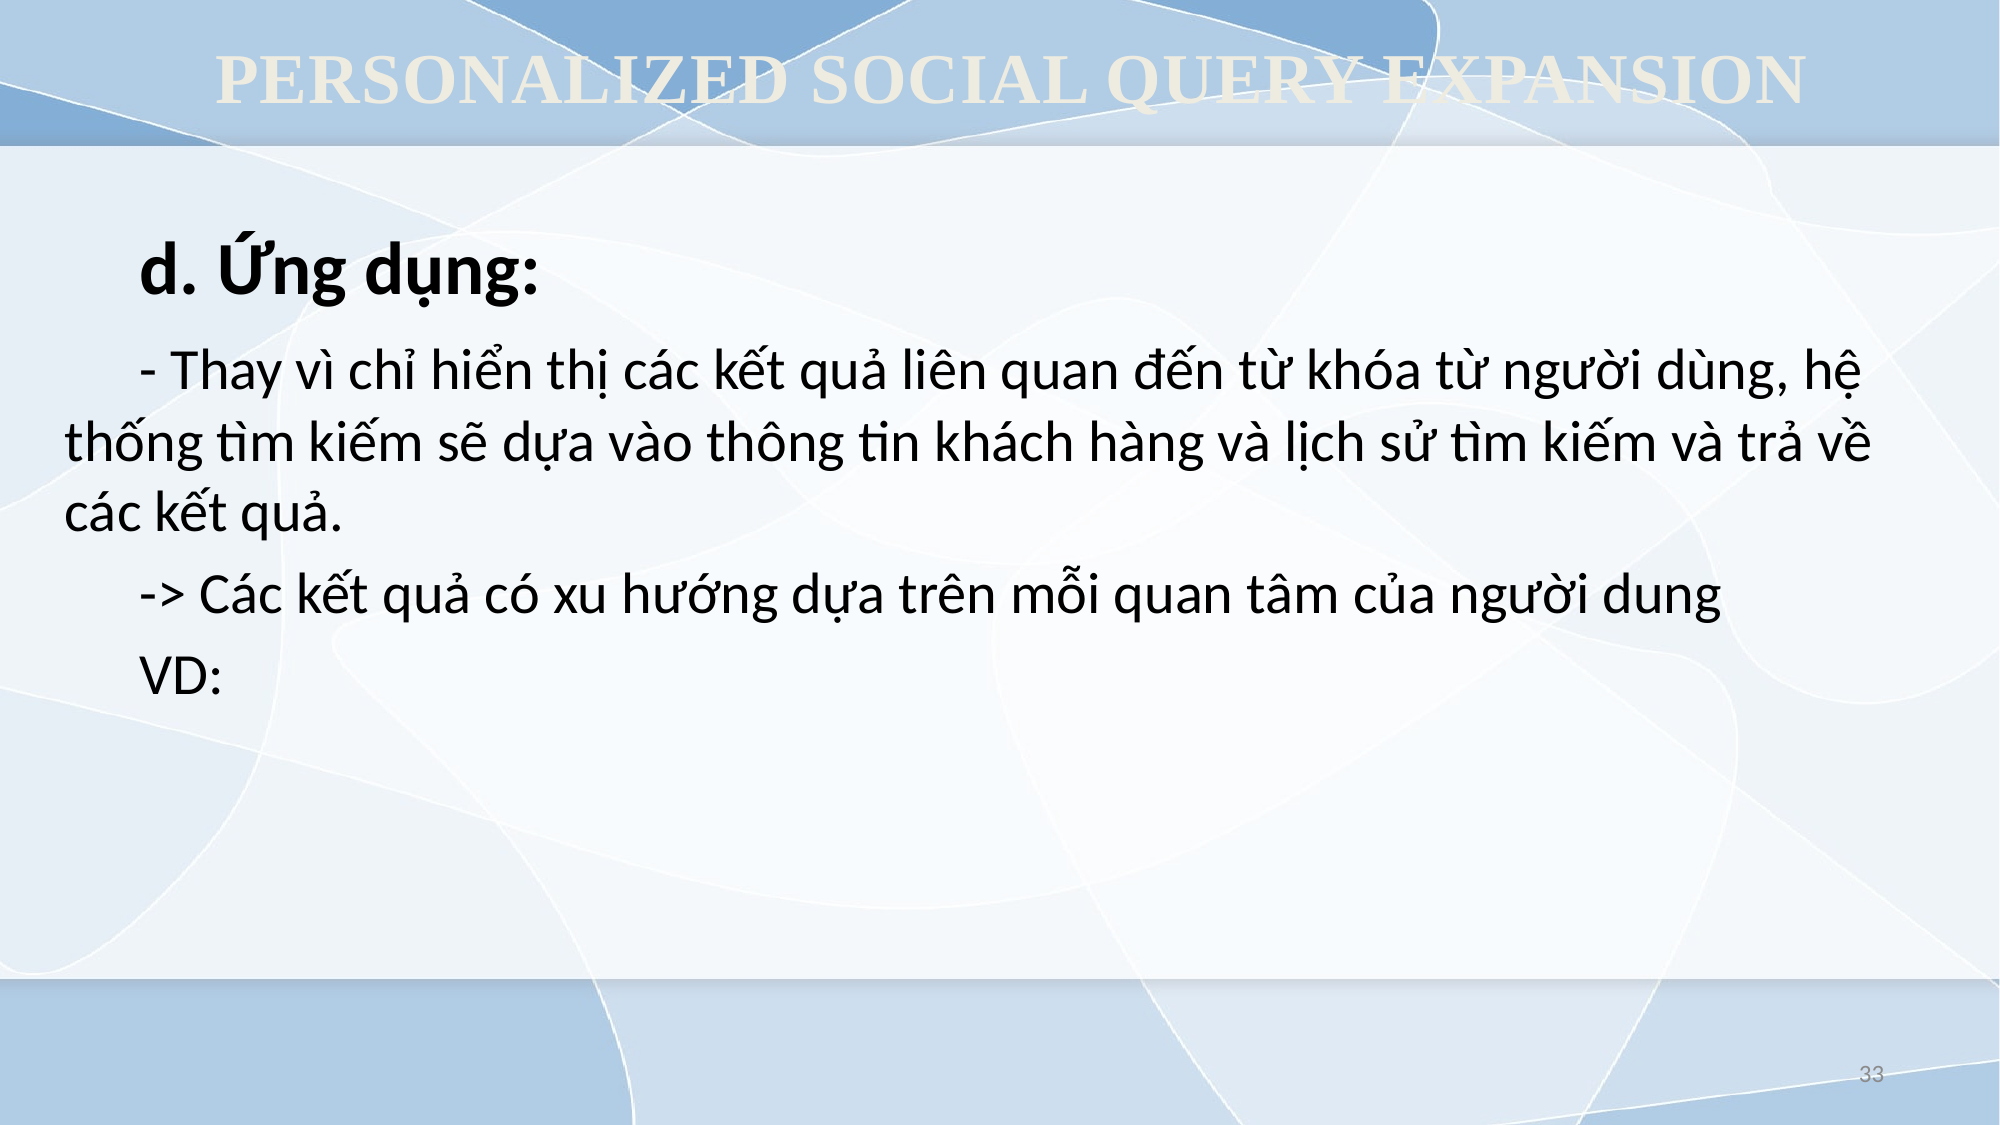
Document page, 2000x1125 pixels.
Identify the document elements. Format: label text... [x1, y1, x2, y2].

title PERSONALIZED SOCIAL QUERY EXPANSION [24, 0, 2000, 150]
slide_number <number> [1432, 1042, 1900, 1103]
list d. Ứng dụng: - Thay vì chỉ hiển thị các kết quả liên quan đến từ khóa từ người dùng, hệ thống tìm kiếm sẽ dựa vào thông tin khách hàng và lịch sử tìm kiếm và trả về các kết quả. -> Các kết quả có xu hướng dựa trên mỗi quan tâm của người dung VD: [49, 212, 1950, 925]
